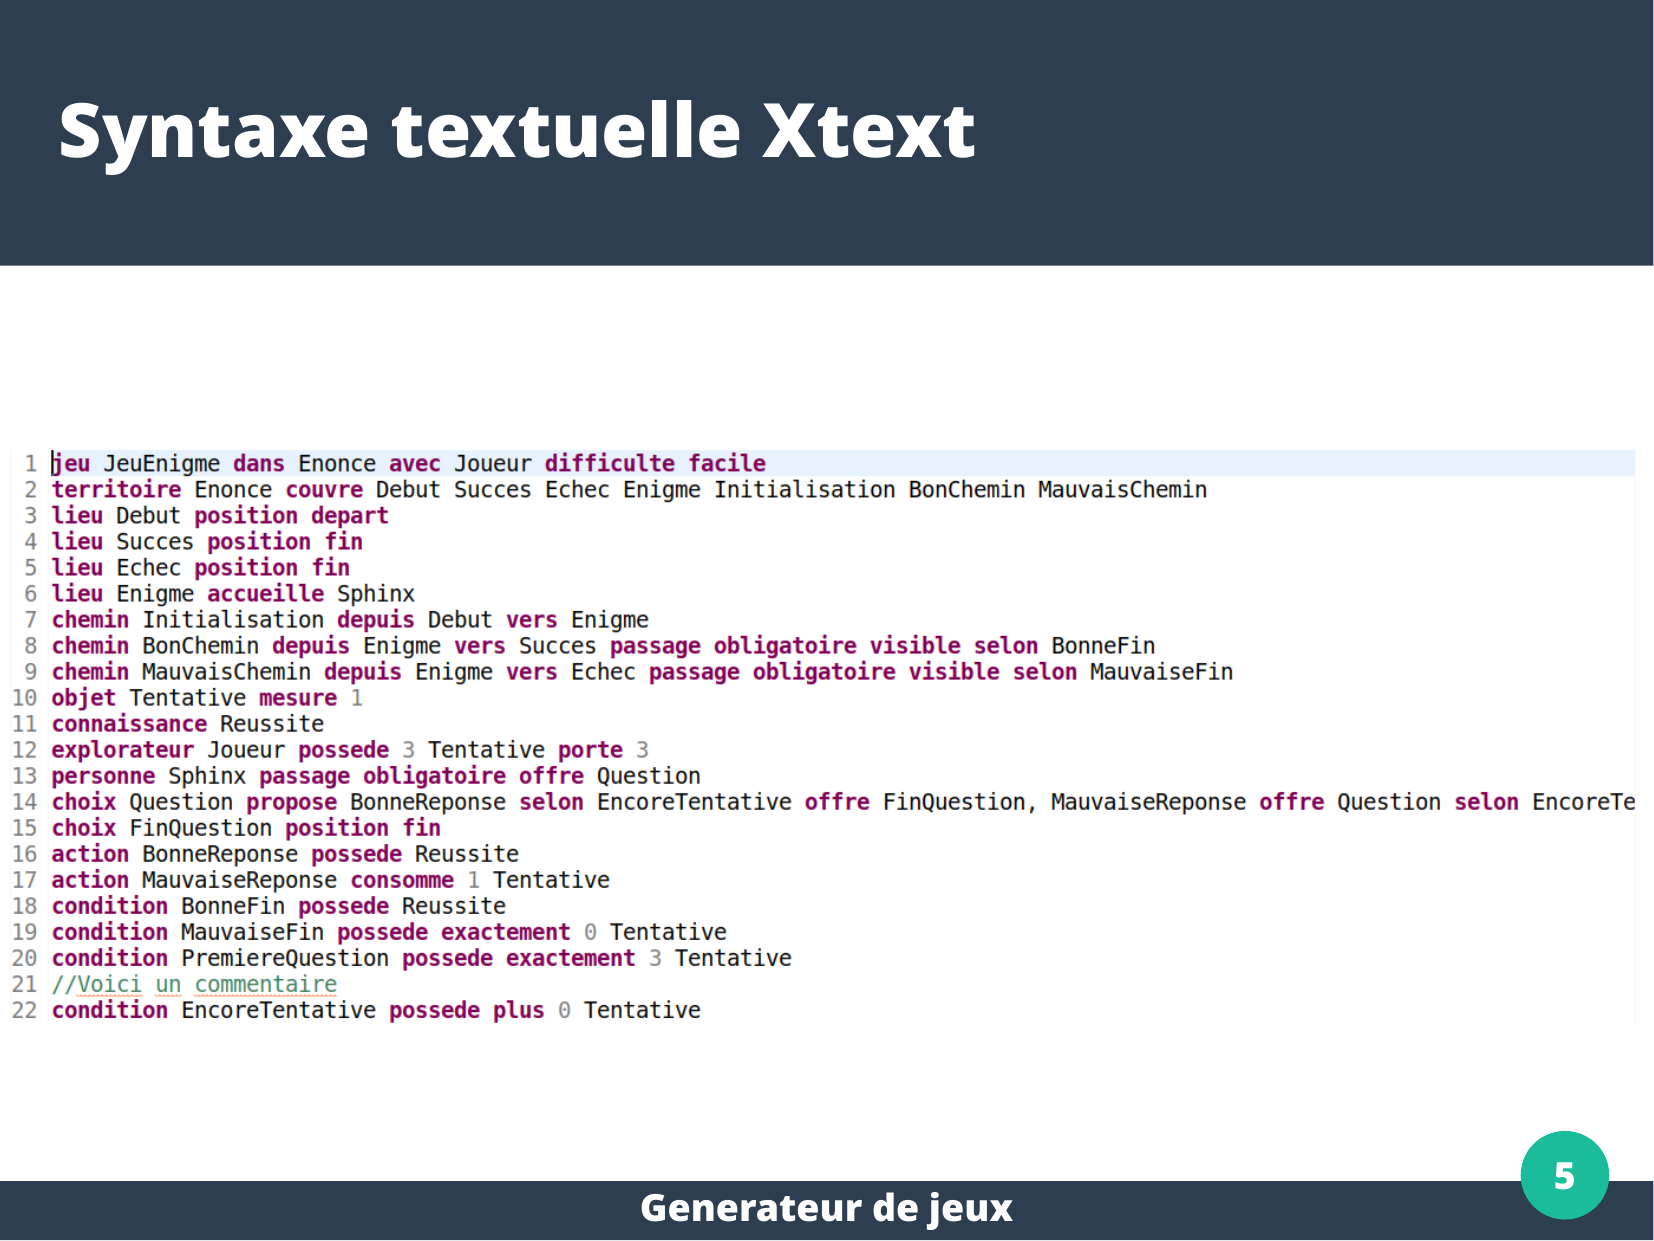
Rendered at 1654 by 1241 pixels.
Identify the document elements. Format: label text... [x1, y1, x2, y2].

title Syntaxe textuelle Xtext [59, 49, 1595, 207]
picture [10, 449, 1636, 1024]
